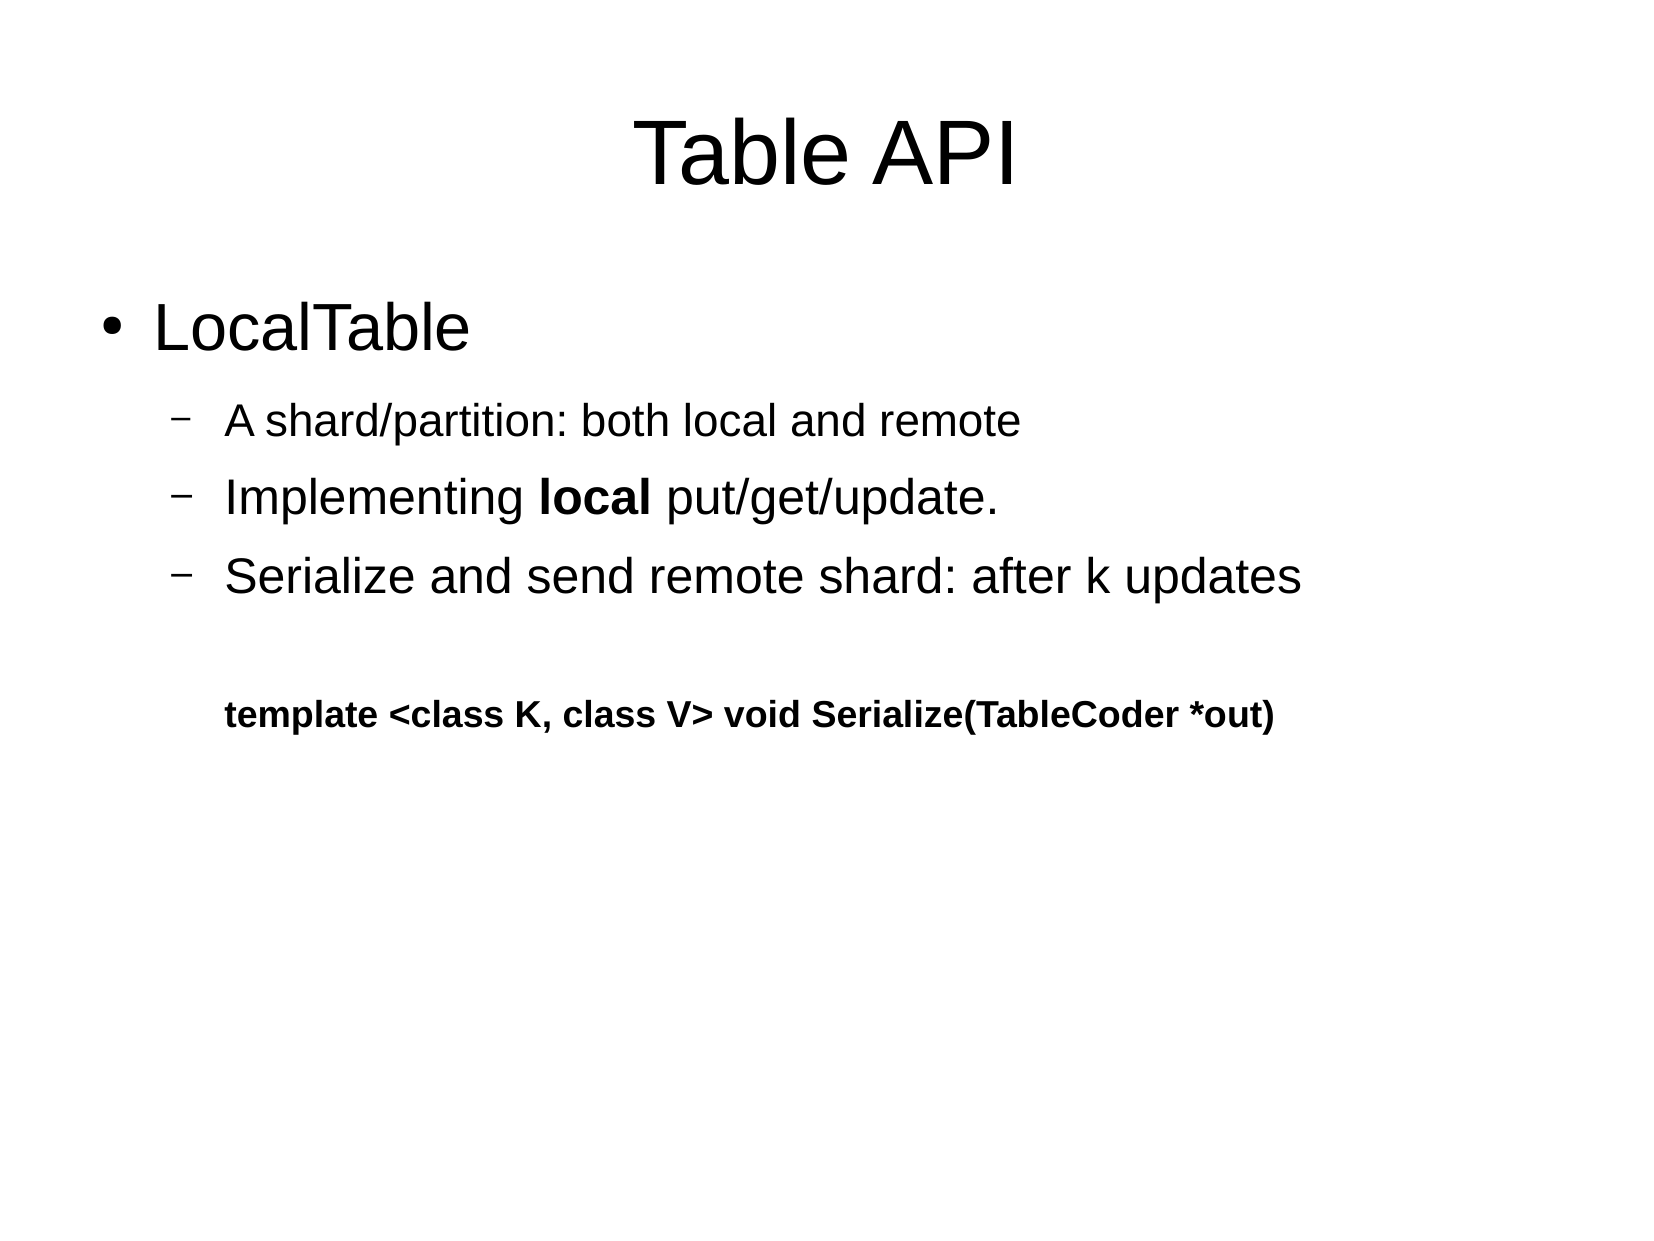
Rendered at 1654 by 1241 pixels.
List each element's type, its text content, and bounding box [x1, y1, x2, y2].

title Table API [82, 49, 1571, 257]
list LocalTable A shard/partition: both local and remote Implementing local put/get/update. Serialize and send remote shard: after k updates template <class K, class V> void Serialize(TableCoder *out) [82, 290, 1571, 1010]
